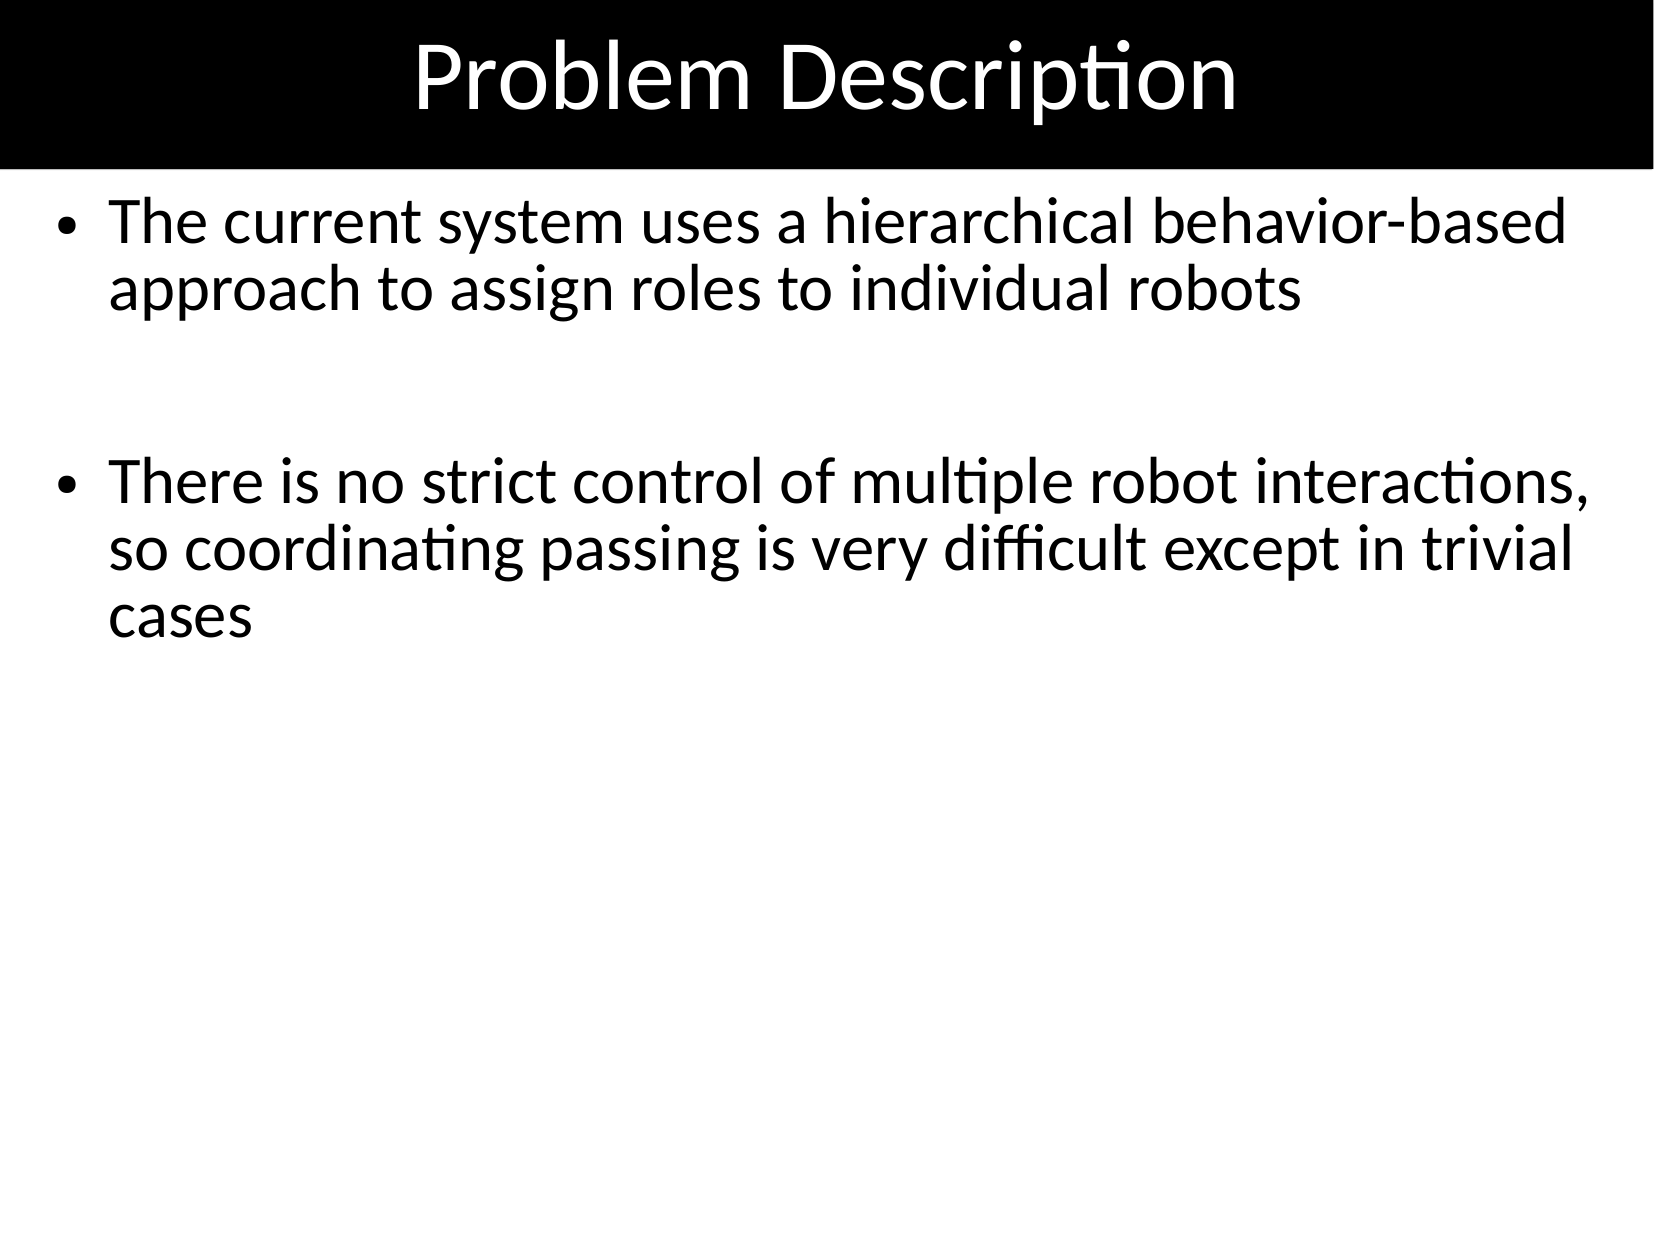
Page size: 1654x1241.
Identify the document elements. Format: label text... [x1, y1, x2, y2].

list The current system uses a hierarchical behavior-based approach to assign roles to individual robots There is no strict control of multiple robot interactions, so coordinating passing is very difficult except in trivial cases [37, 193, 1613, 1201]
title Problem Description [0, 0, 1654, 169]
